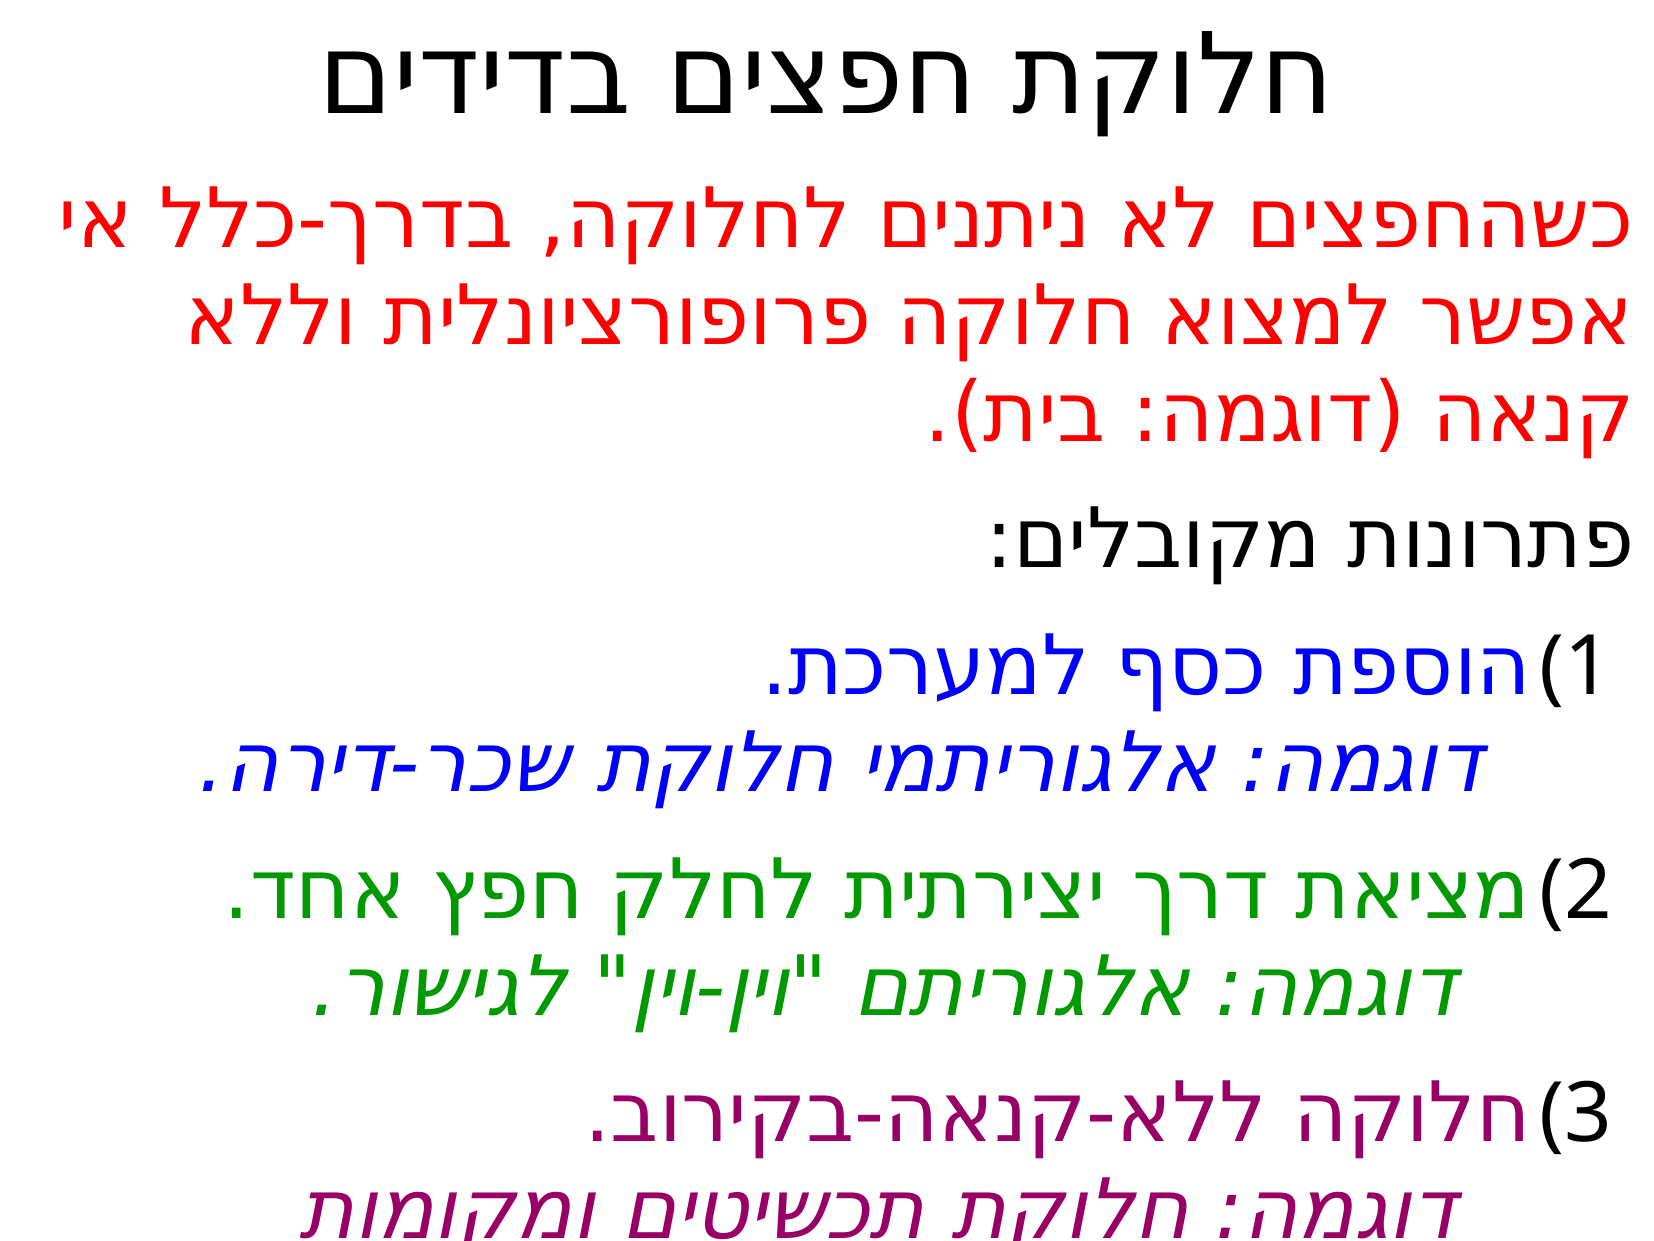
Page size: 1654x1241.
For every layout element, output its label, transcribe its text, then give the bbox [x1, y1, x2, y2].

title חלוקת חפצים בדידים [0, 0, 1654, 151]
list כשהחפצים לא ניתנים לחלוקה, בדרך-כלל אי אפשר למצוא חלוקה פרופורציונלית וללא קנאה (דוגמה: בית). פתרונות מקובלים: הוספת כסף למערכת. דוגמה: אלגוריתמי חלוקת שכר-דירה. מציאת דרך יצירתית לחלק חפץ אחד. דוגמה: אלגוריתם "וין-וין" לגישור. חלוקה ללא-קנאה-בקירוב. דוגמה: חלוקת תכשיטים ומקומות בקורסים. [30, 170, 1636, 991]
